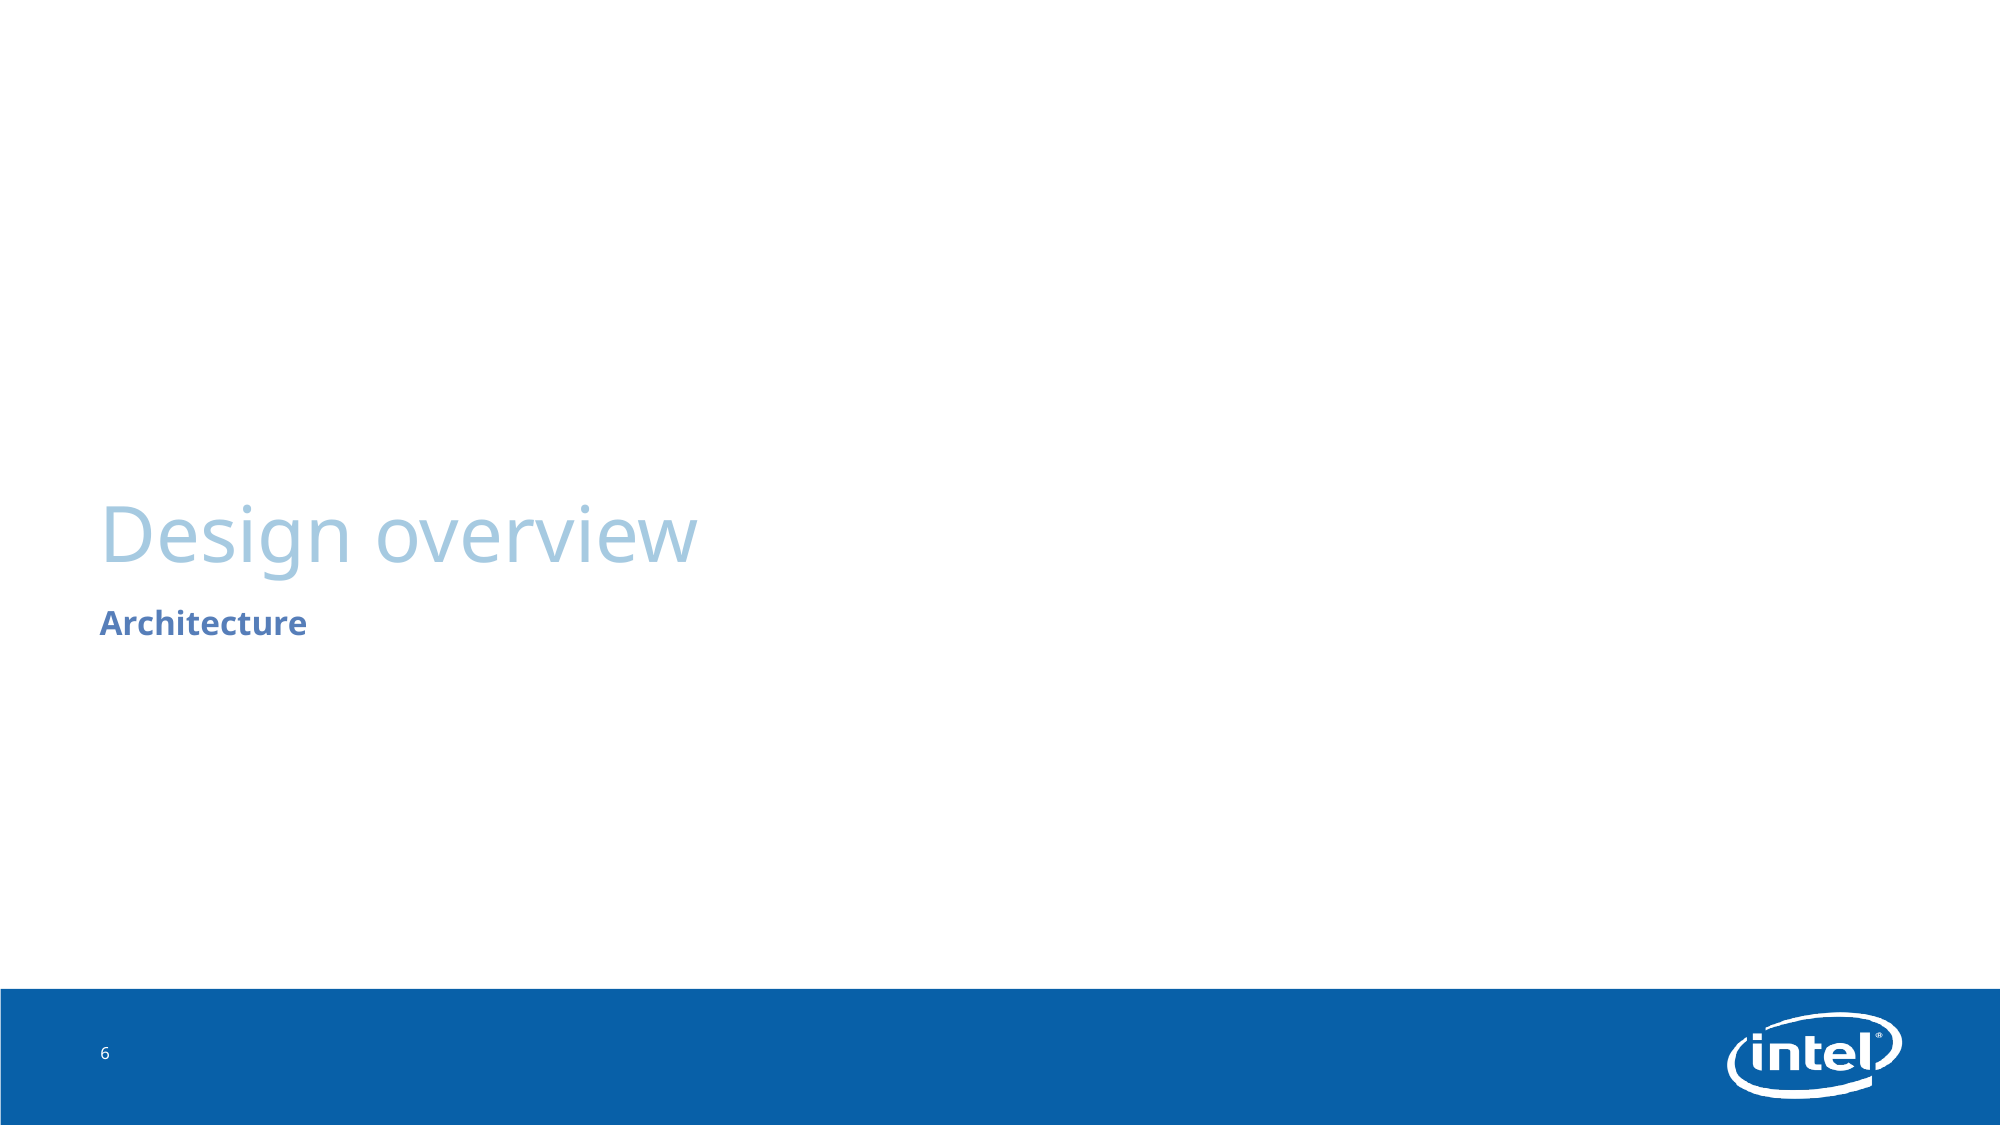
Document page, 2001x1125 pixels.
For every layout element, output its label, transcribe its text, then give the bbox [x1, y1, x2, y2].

picture [1725, 1011, 1904, 1101]
list Architecture [99, 602, 1800, 849]
slide_number <number> [100, 1042, 192, 1093]
title Design overview [99, 354, 1800, 578]
